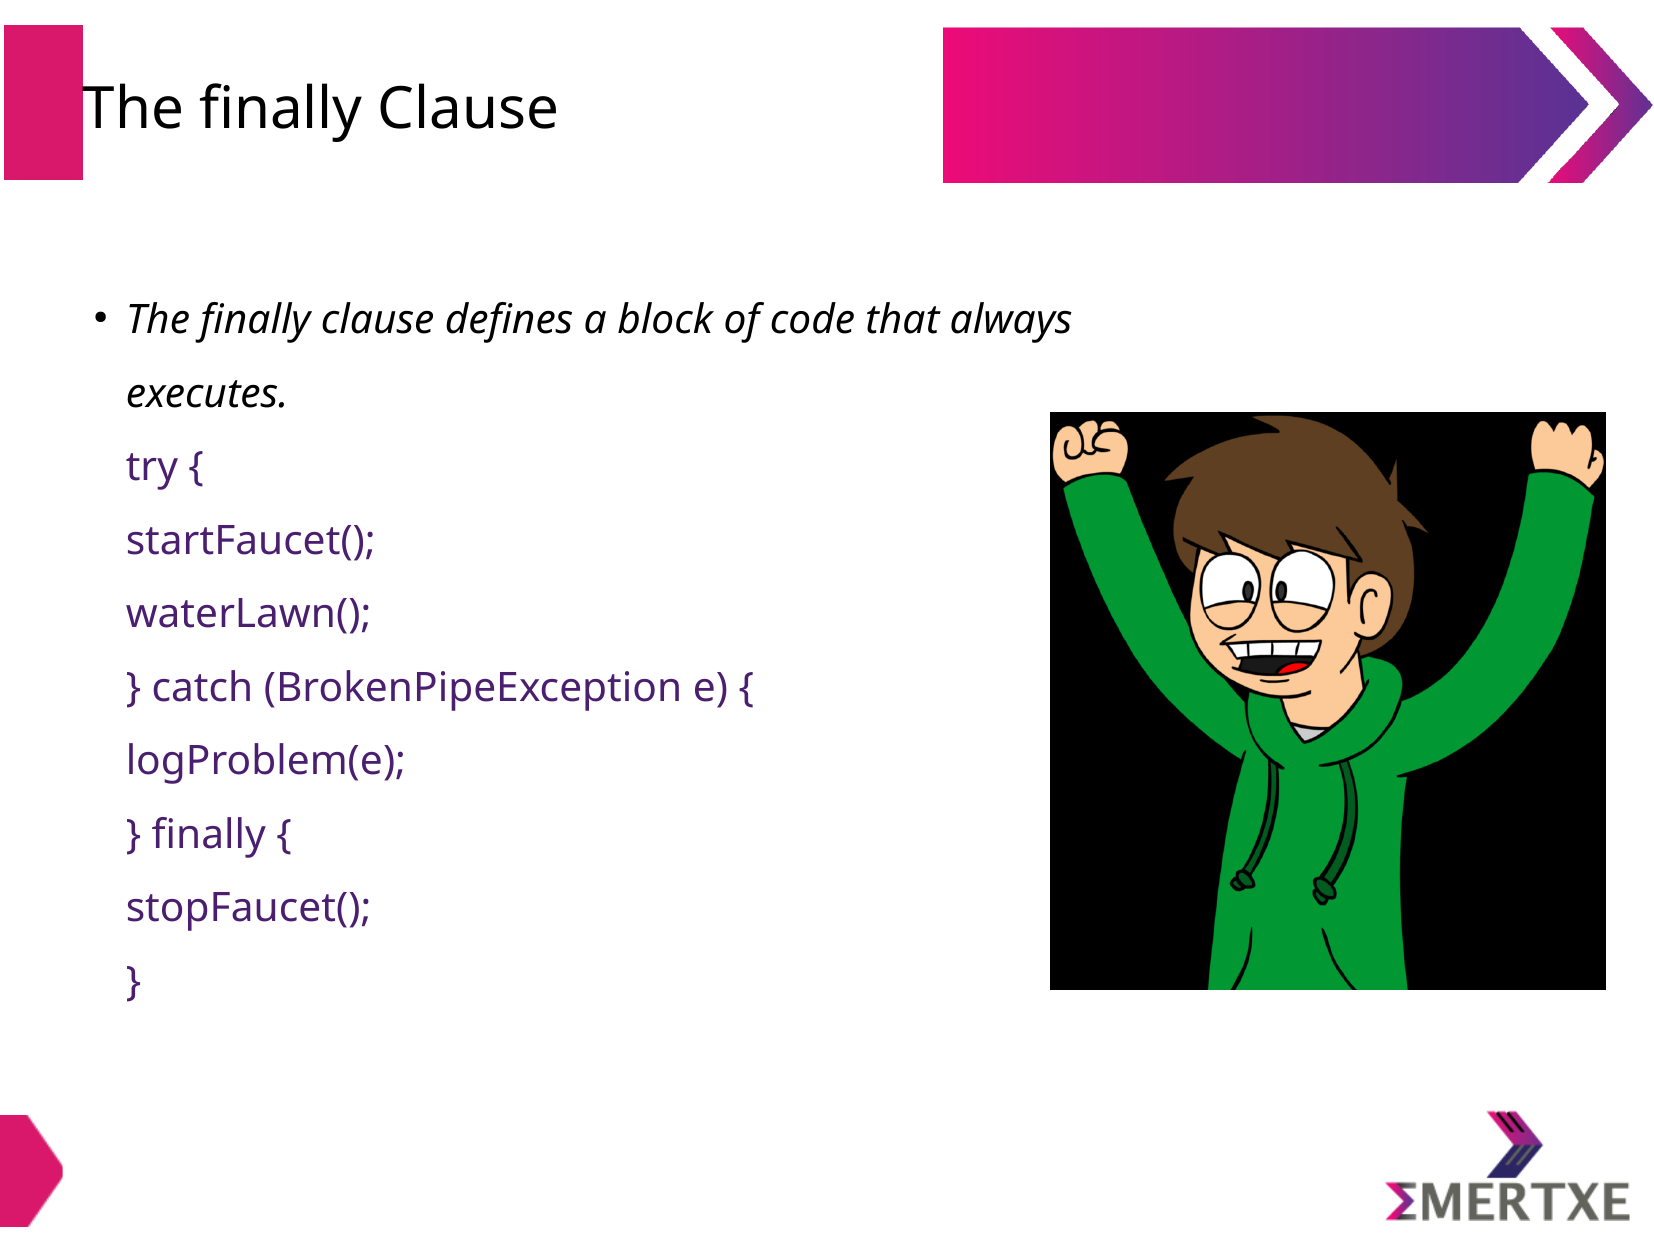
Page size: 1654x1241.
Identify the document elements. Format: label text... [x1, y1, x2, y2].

picture [1571, 27, 1653, 183]
title The finally Clause [82, 2, 1571, 210]
list The finally clause defines a block of code that always executes. try { startFaucet(); waterLawn(); } catch (BrokenPipeException e) { logProblem(e); } finally { stopFaucet(); } [82, 290, 1571, 1010]
picture [1385, 1107, 1631, 1221]
picture [1050, 412, 1606, 991]
